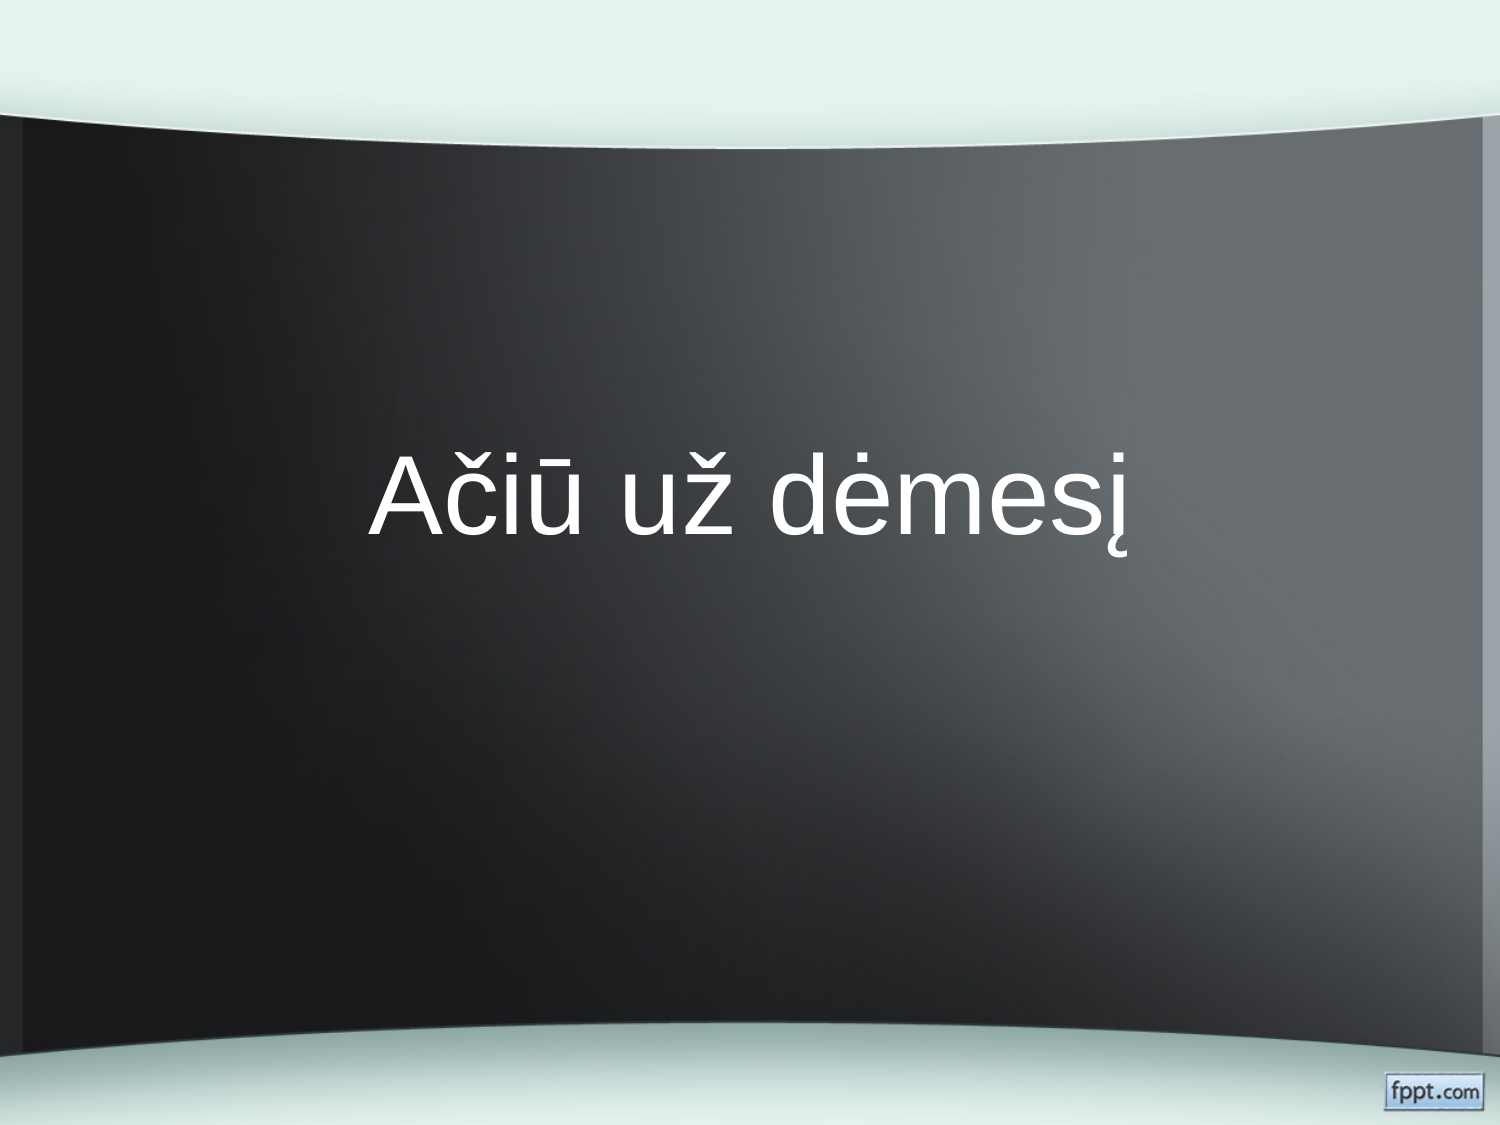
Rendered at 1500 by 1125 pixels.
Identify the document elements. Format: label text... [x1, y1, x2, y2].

picture [0, 0, 1500, 1125]
list Ačiū už dėmesį [75, 262, 1426, 1005]
